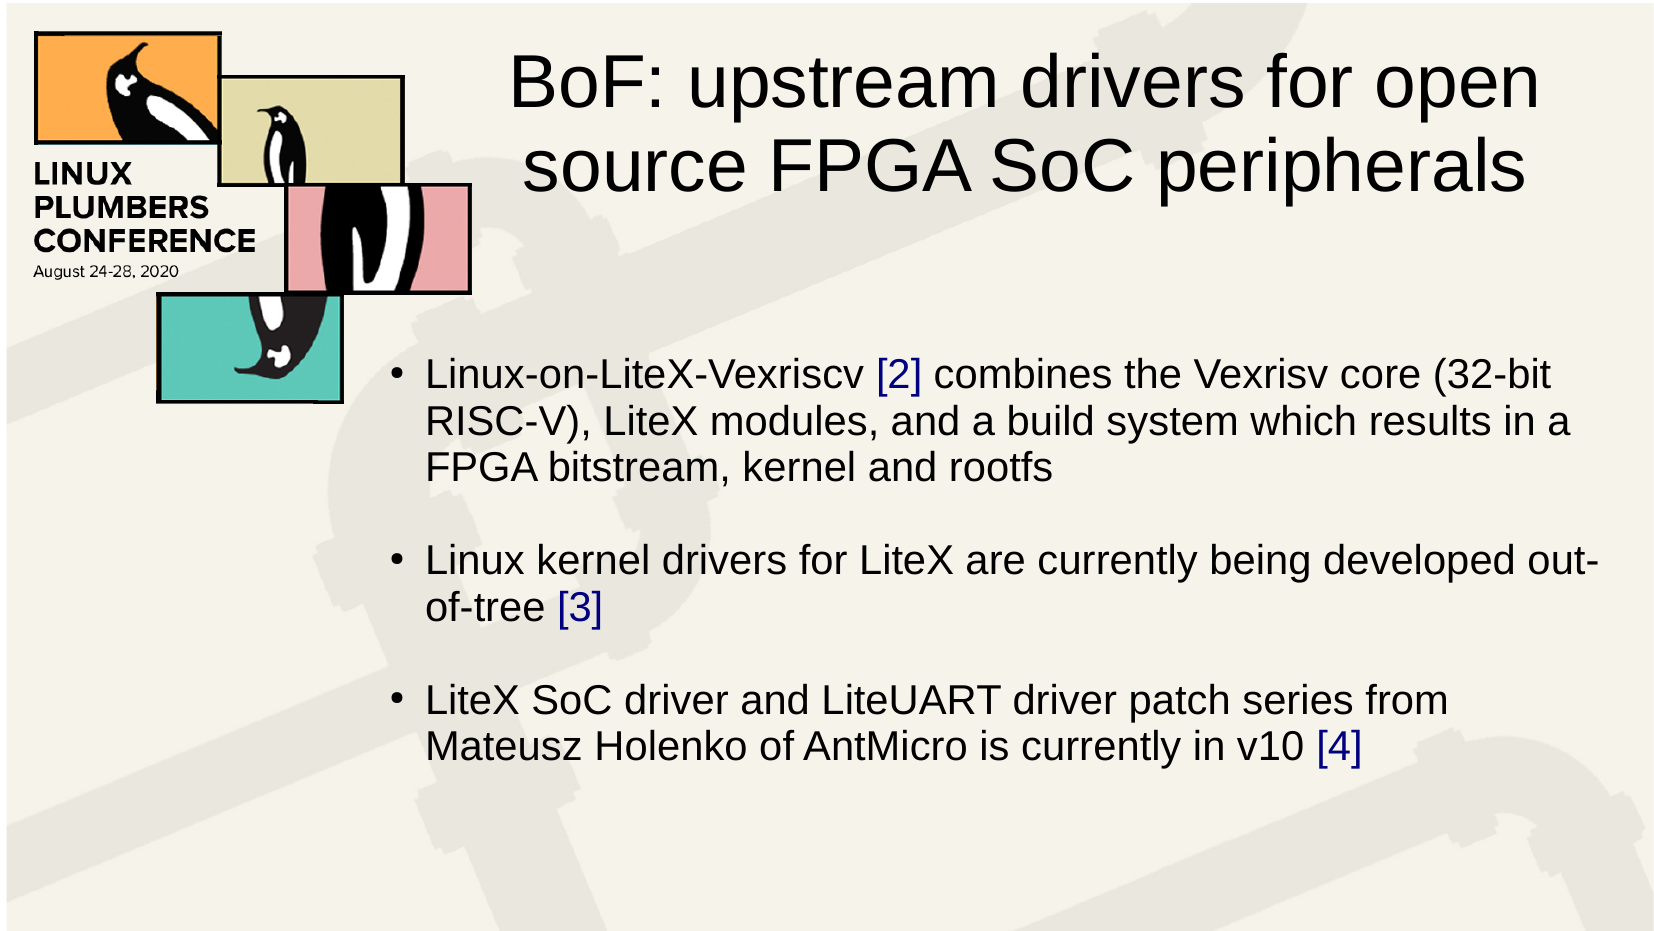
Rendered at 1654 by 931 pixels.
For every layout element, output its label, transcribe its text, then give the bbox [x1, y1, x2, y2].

title BoF: upstream drivers for open source FPGA SoC peripherals [480, 37, 1571, 210]
picture [6, 3, 1654, 931]
subtitle Linux-on-LiteX-Vexriscv [2] combines the Vexrisv core (32-bit RISC-V), LiteX modules, and a build system which results in a FPGA bitstream, kernel and rootfs Linux kernel drivers for LiteX are currently being developed out-of-tree [3] LiteX SoC driver and LiteUART driver patch series from Mateusz Holenko of AntMicro is currently in v10 [4] [389, 311, 1601, 810]
